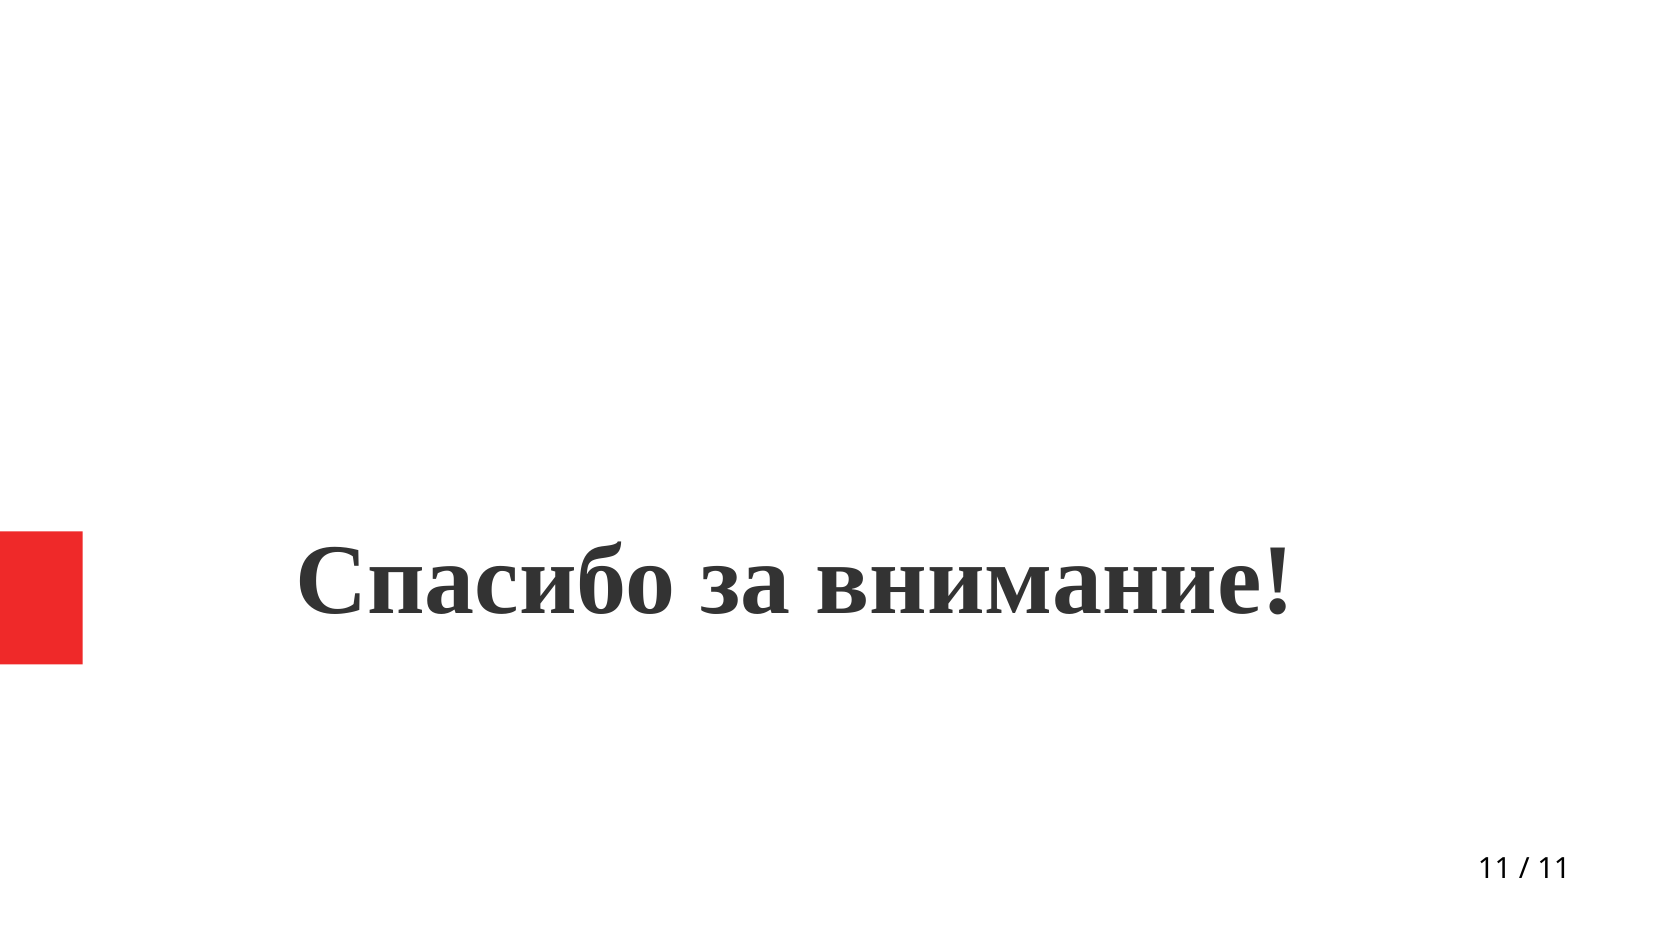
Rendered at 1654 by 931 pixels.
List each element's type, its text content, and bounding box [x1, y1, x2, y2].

title Спасибо за внимание! [295, 477, 1418, 683]
